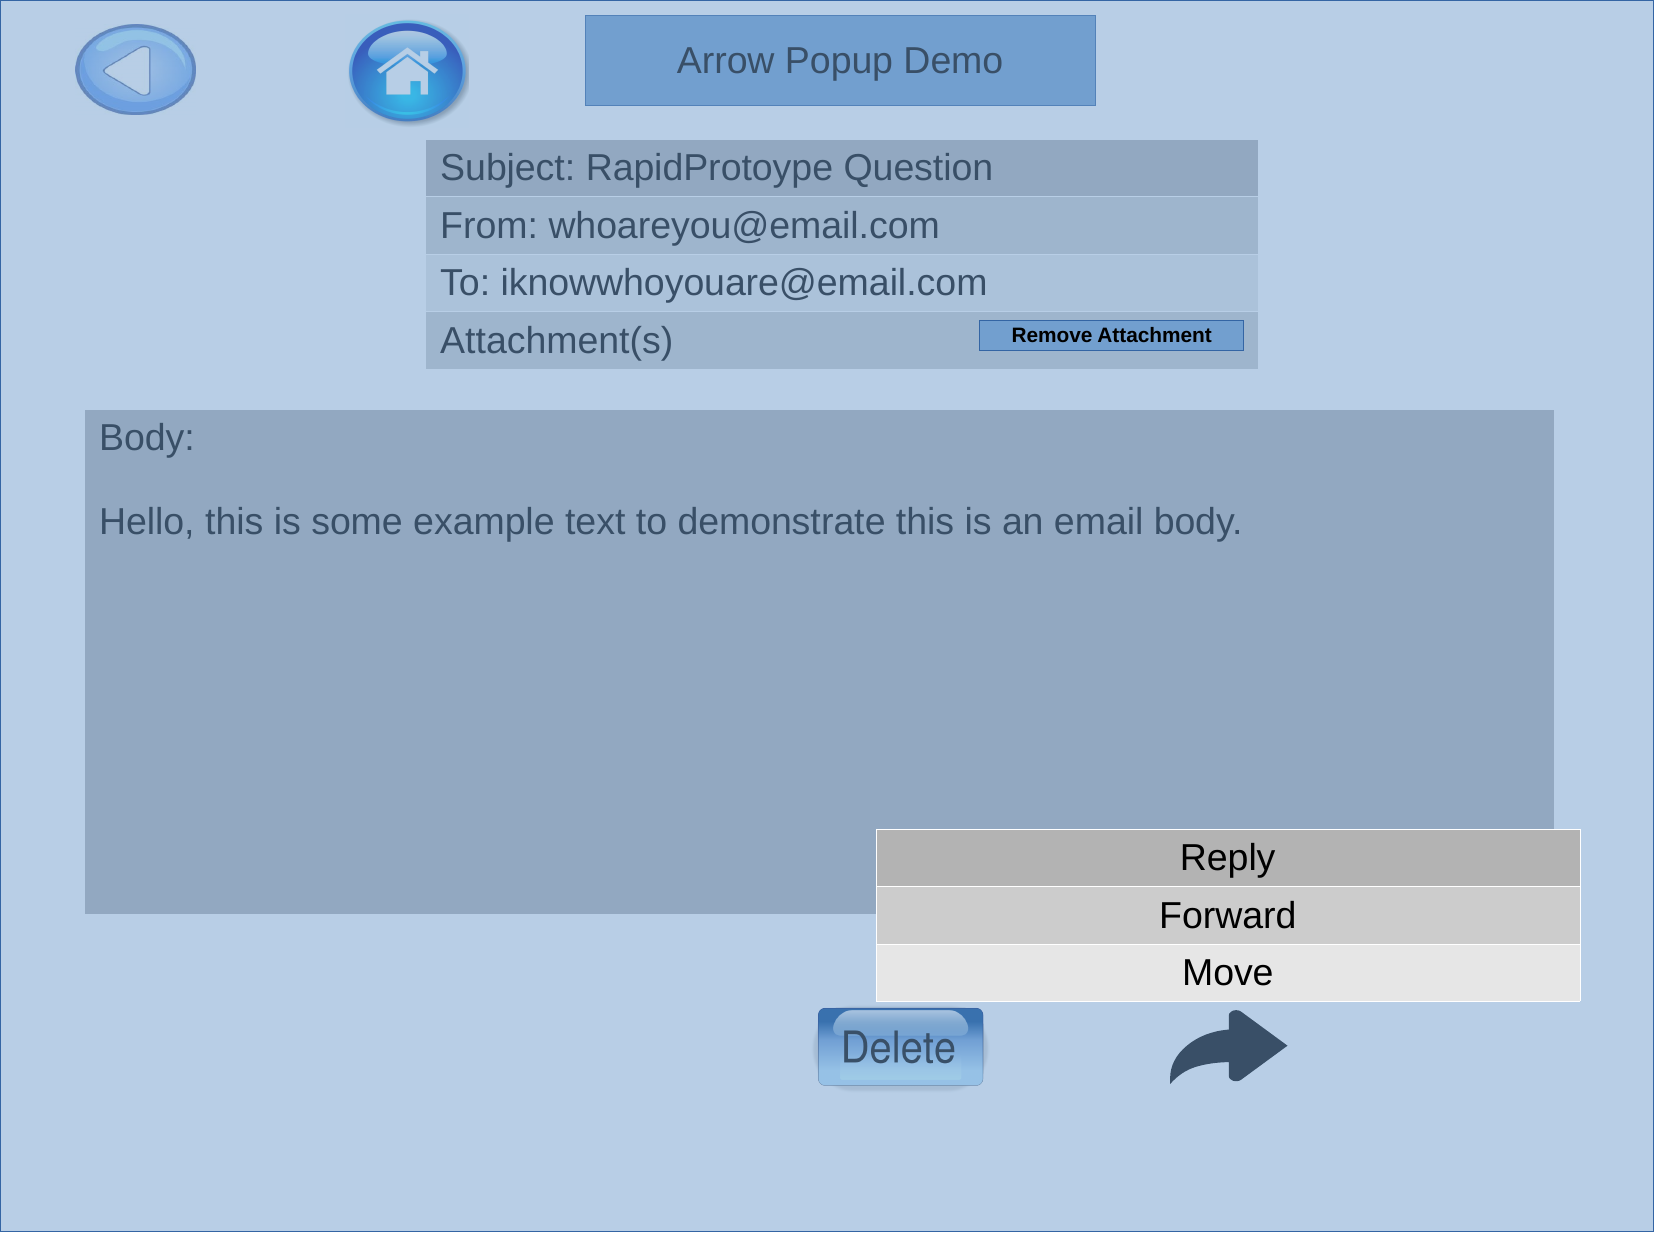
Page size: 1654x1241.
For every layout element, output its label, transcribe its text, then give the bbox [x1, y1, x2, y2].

table_cell Move [877, 945, 1580, 1001]
table_cell Forward [877, 887, 1580, 944]
text_box Remove Attachment [979, 320, 1244, 351]
text_box [0, 0, 1654, 1232]
table_header Reply [877, 830, 1580, 886]
